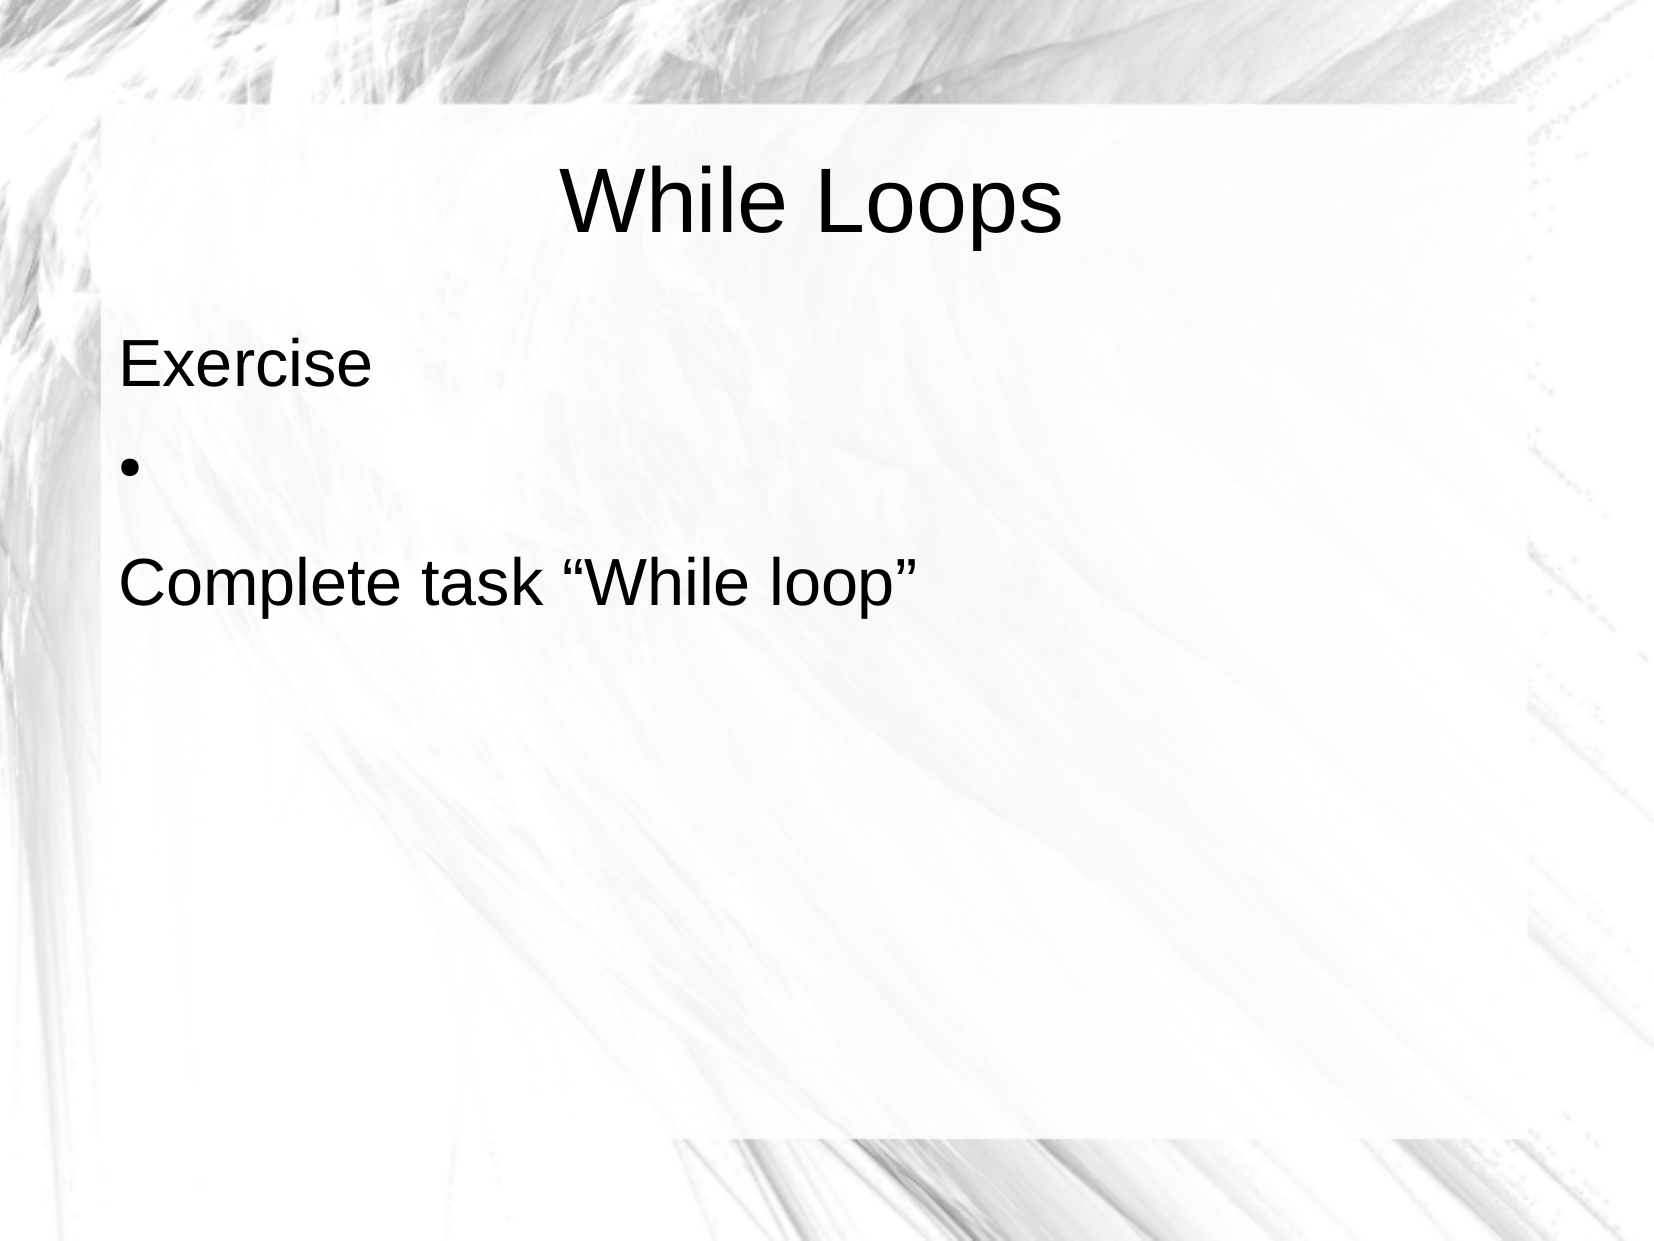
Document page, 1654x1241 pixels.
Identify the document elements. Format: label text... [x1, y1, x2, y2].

list Exercise Complete task “While loop” [118, 319, 1571, 945]
title While Loops [118, 112, 1506, 281]
